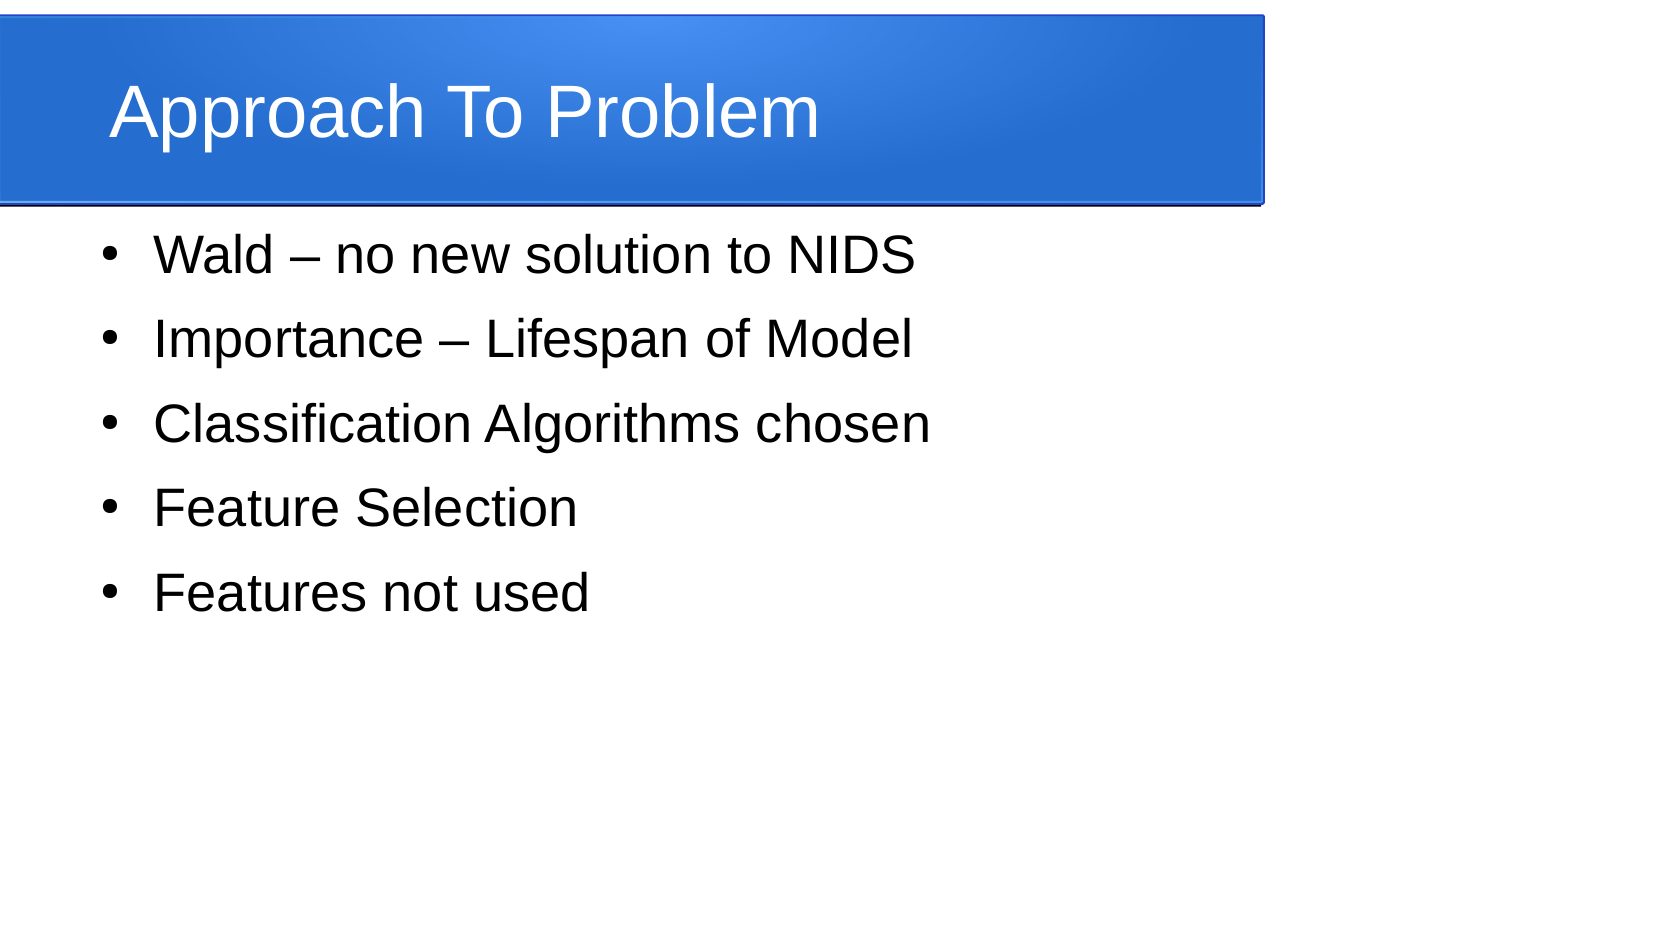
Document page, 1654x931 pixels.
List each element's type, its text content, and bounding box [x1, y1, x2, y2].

list Wald – no new solution to NIDS Importance – Lifespan of Model Classification Algorithms chosen Feature Selection Features not used [82, 224, 1571, 764]
title Approach To Problem [82, 0, 1235, 224]
